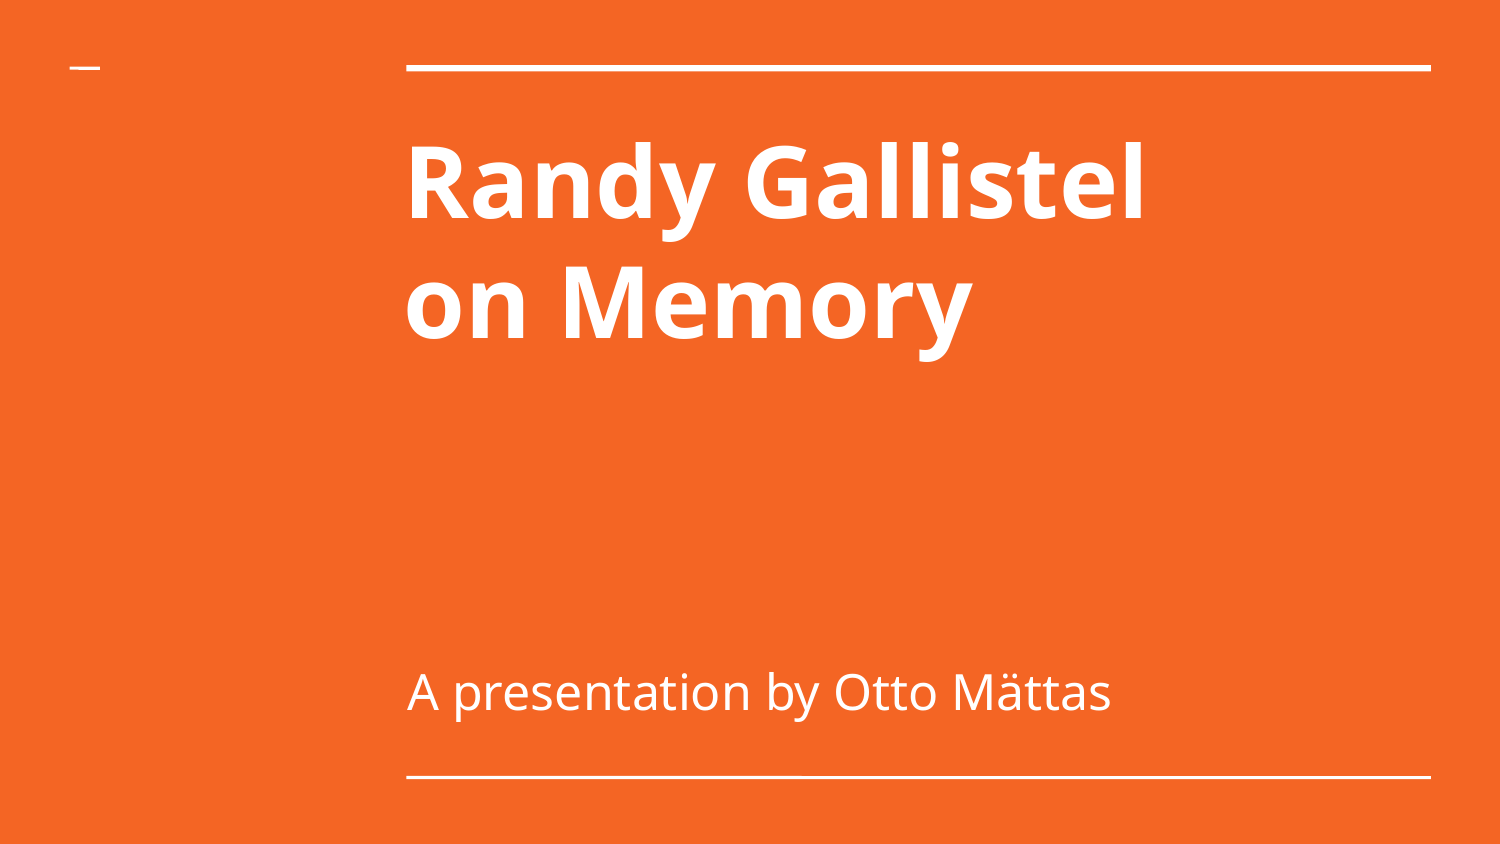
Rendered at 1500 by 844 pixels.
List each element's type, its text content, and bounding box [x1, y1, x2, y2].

title Randy Gallistel on Memory [389, 103, 1428, 357]
subtitle A presentation by Otto Mättas [392, 531, 1431, 735]
